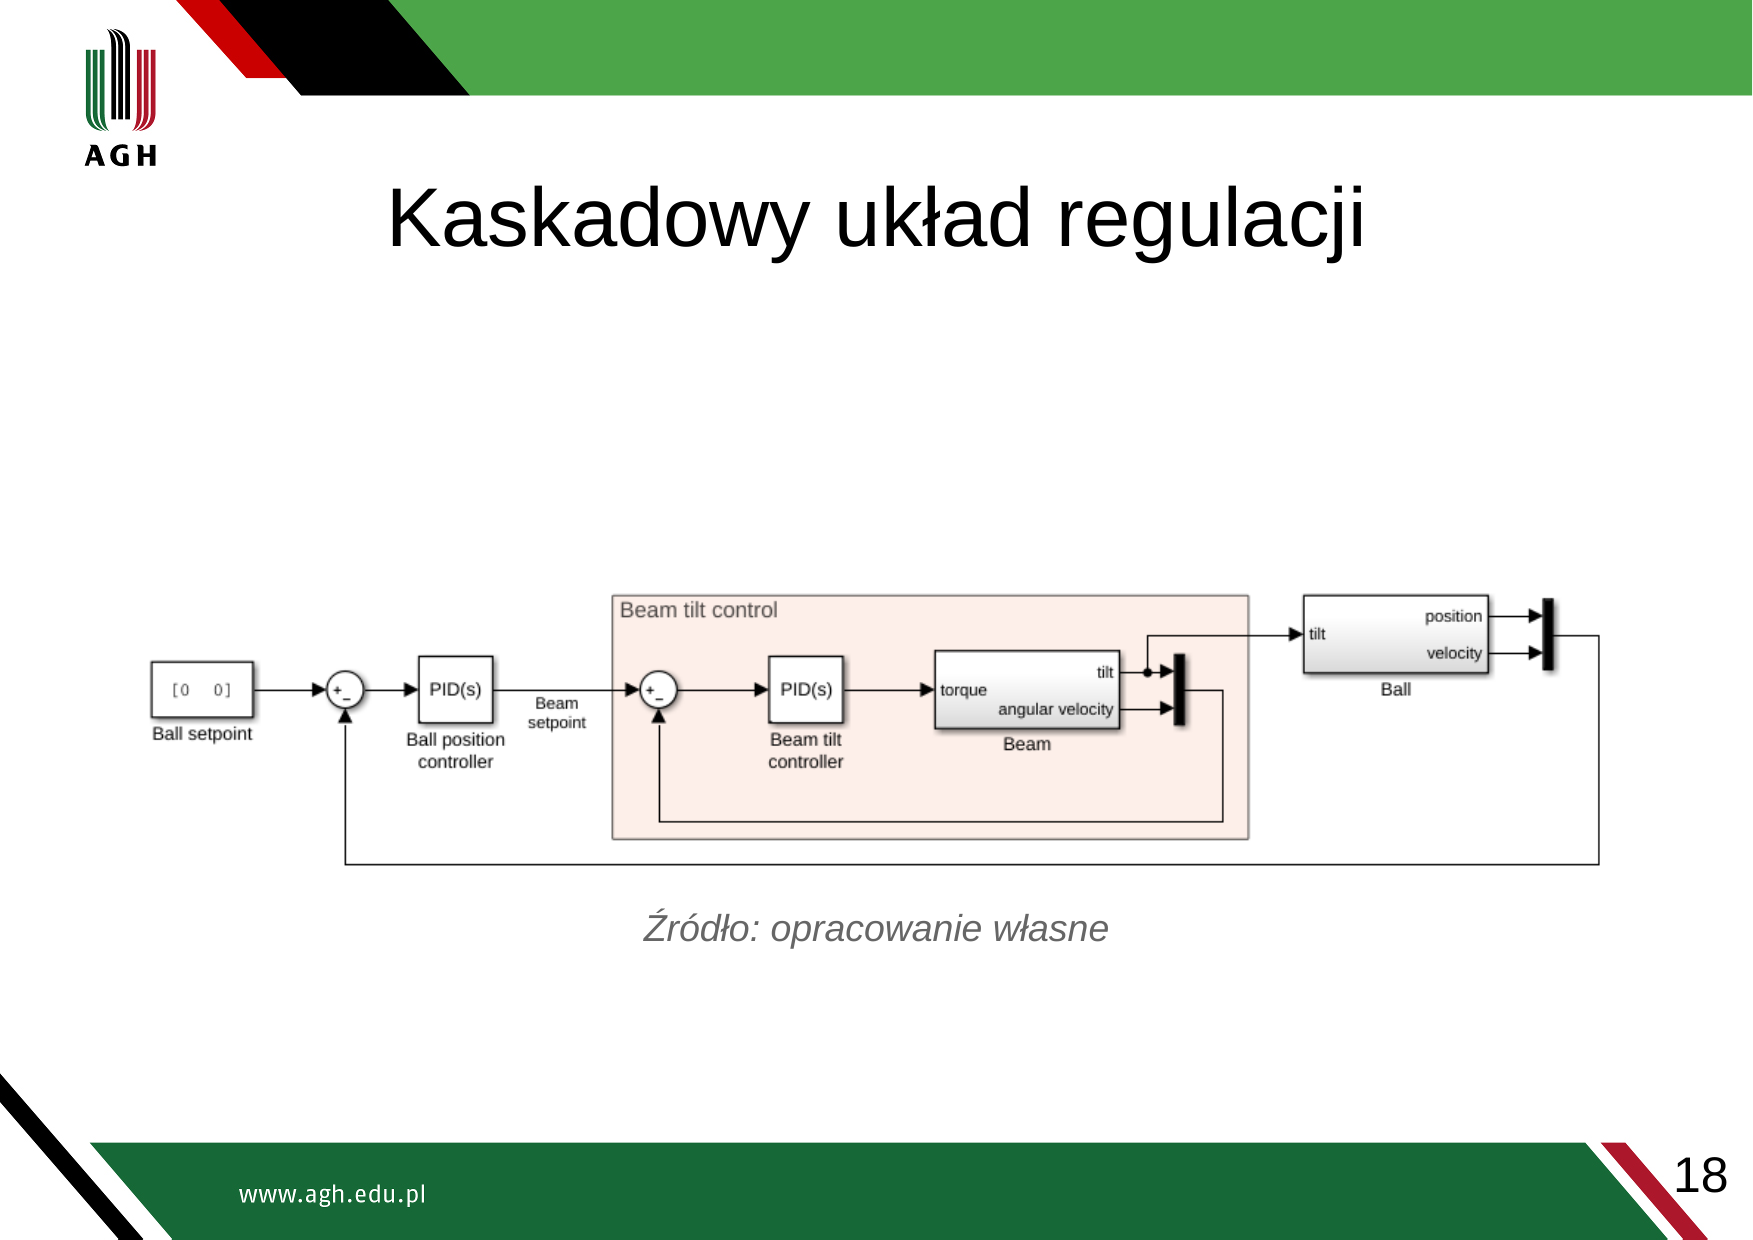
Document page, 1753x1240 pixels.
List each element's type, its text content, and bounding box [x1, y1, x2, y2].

picture [0, 0, 1753, 1240]
text_box Źródło: opracowanie własne [628, 896, 1125, 957]
title Kaskadowy układ regulacji [131, 110, 1622, 317]
